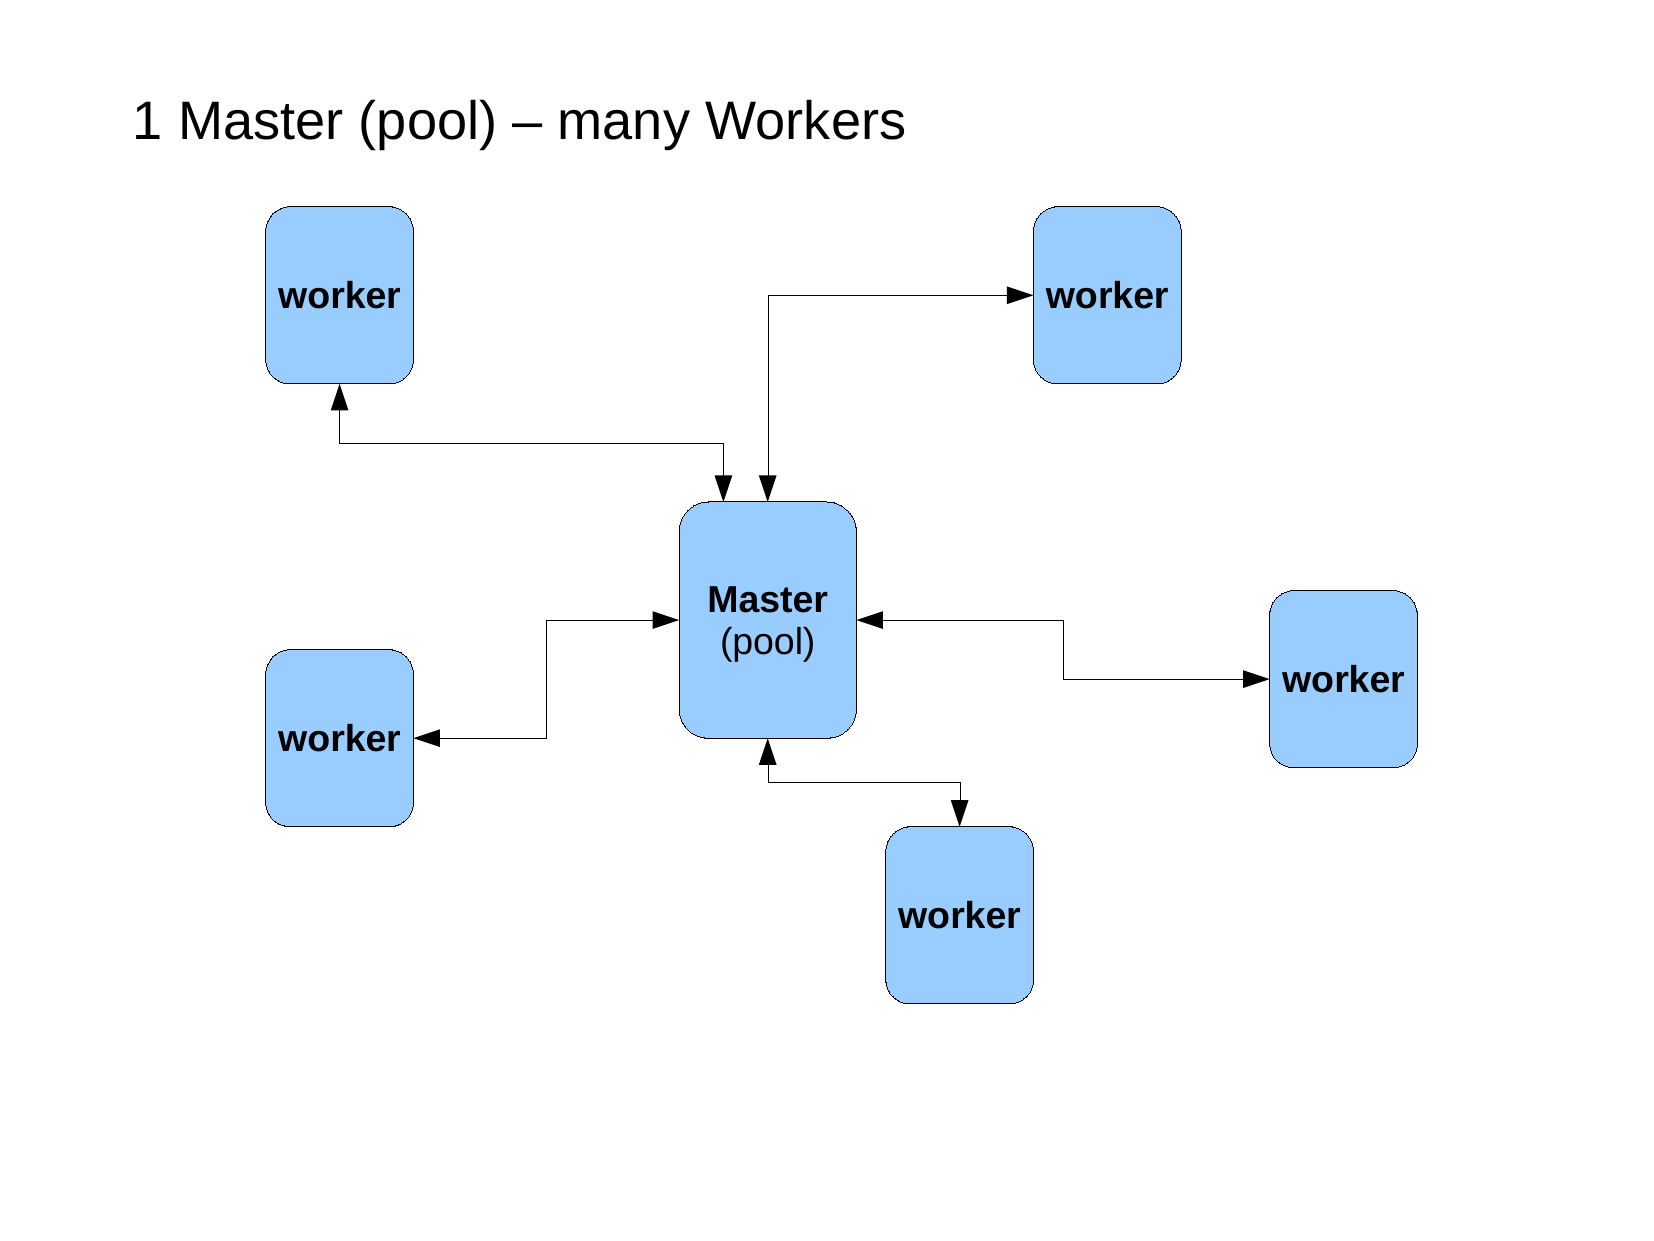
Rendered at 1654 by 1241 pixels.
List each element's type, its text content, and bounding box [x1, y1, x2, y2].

text_box [679, 716, 704, 739]
text_box worker [265, 649, 414, 827]
text_box worker [1033, 206, 1182, 384]
text_box worker [885, 826, 1034, 1004]
text_box worker [265, 206, 414, 384]
text_box 1 Master (pool) – many Workers [118, 83, 923, 159]
text_box Master (pool) [679, 501, 857, 739]
text_box [679, 502, 700, 524]
text_box worker [1269, 590, 1418, 768]
